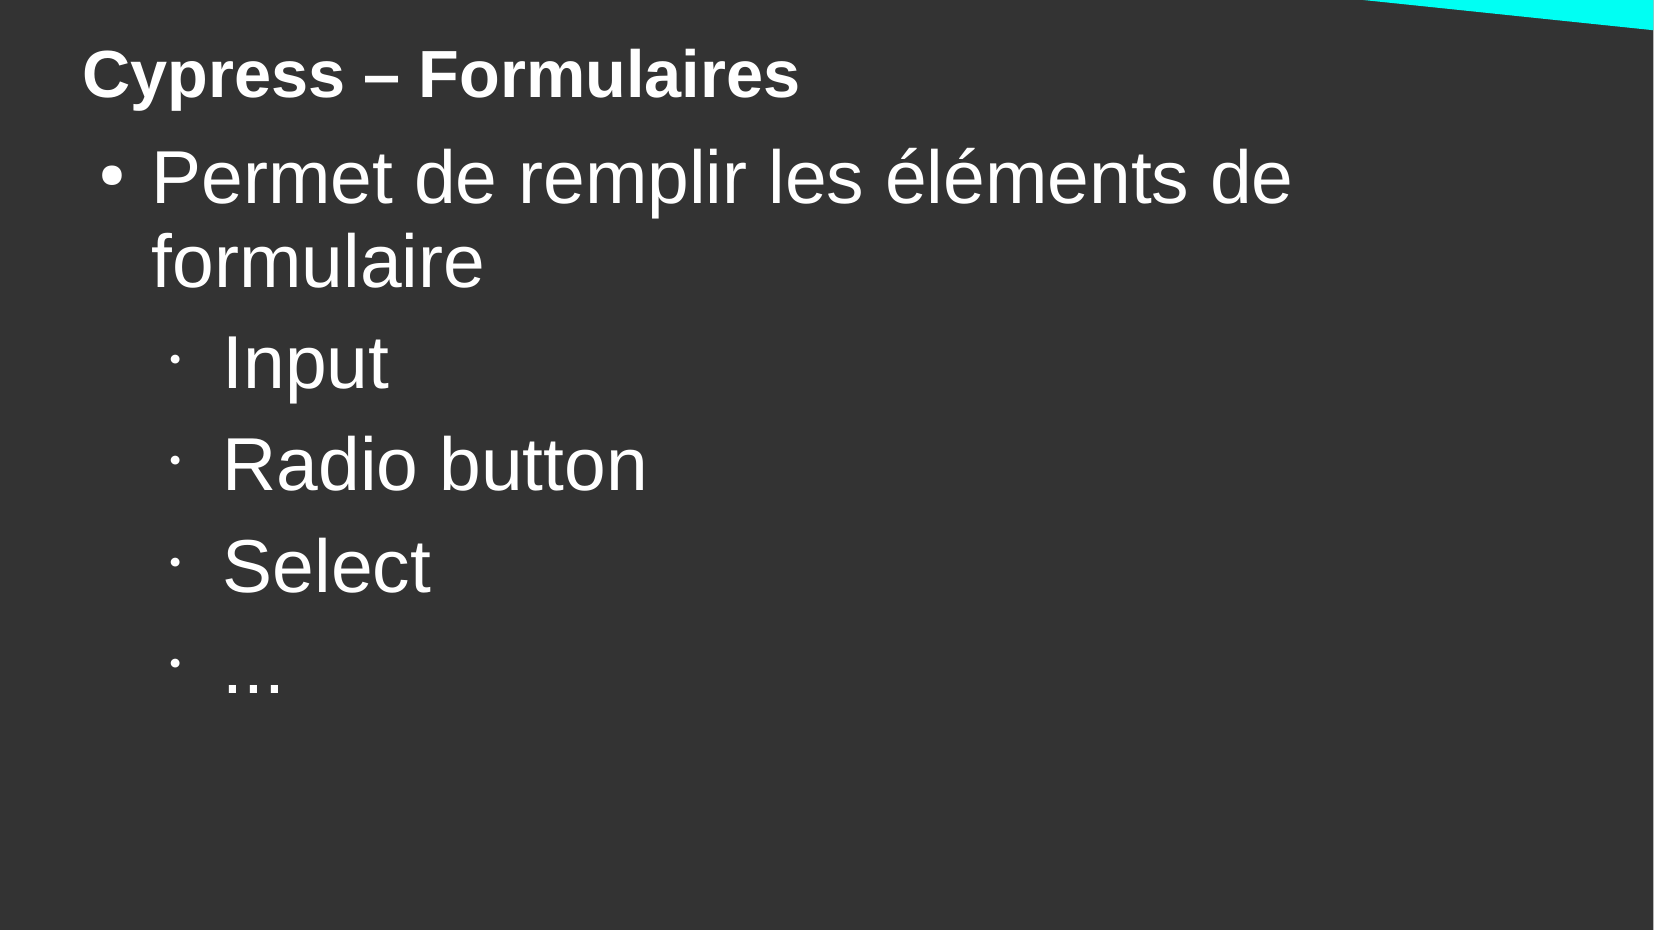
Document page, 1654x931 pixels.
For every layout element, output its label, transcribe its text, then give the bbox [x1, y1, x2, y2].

text_box [1363, 0, 1654, 31]
list Permet de remplir les éléments de formulaire Input Radio button Select ... [80, 135, 1637, 768]
title Cypress – Formulaires [82, 37, 1158, 112]
